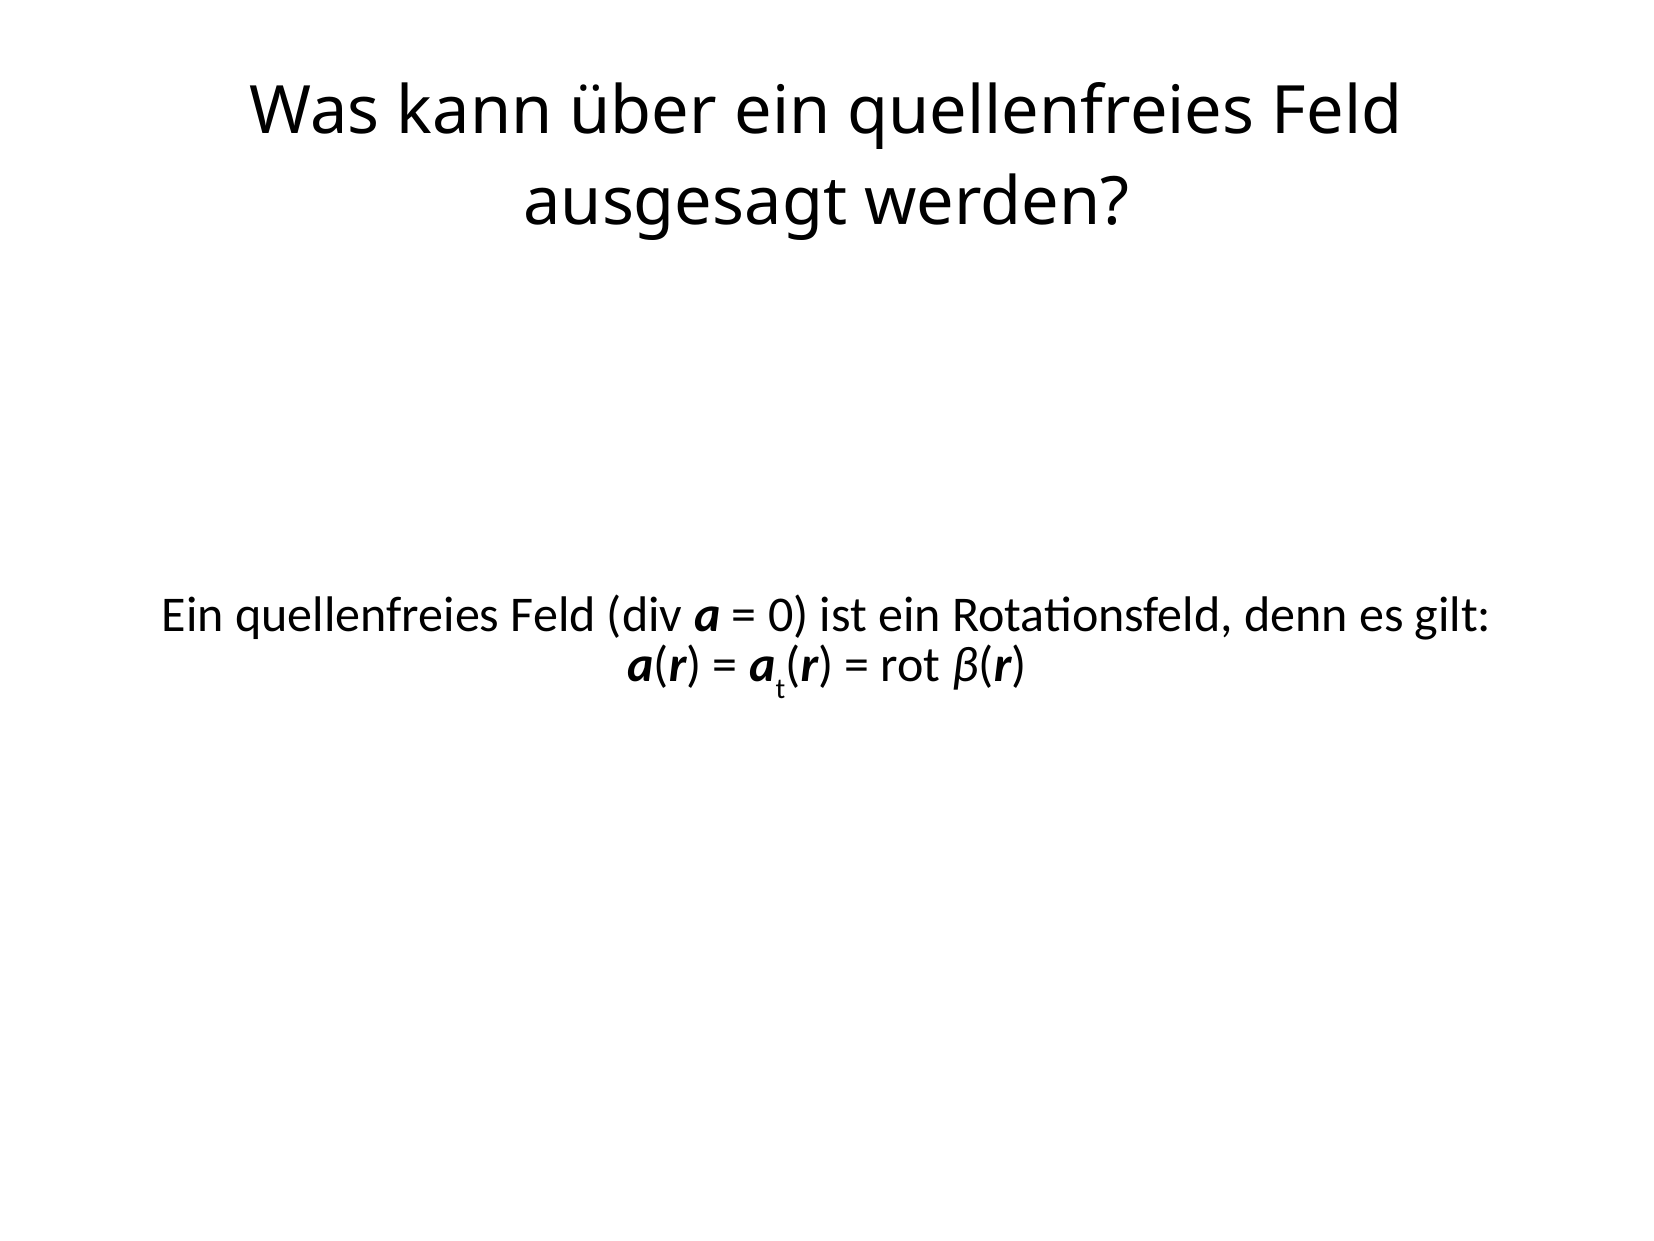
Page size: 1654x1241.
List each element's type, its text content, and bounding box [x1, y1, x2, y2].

subtitle Ein quellenfreies Feld (div a = 0) ist ein Rotationsfeld, denn es gilt: a(r) = at(r) = rot β(r) [82, 290, 1571, 1010]
title Was kann über ein quellenfreies Feld ausgesagt werden? [82, 49, 1571, 257]
